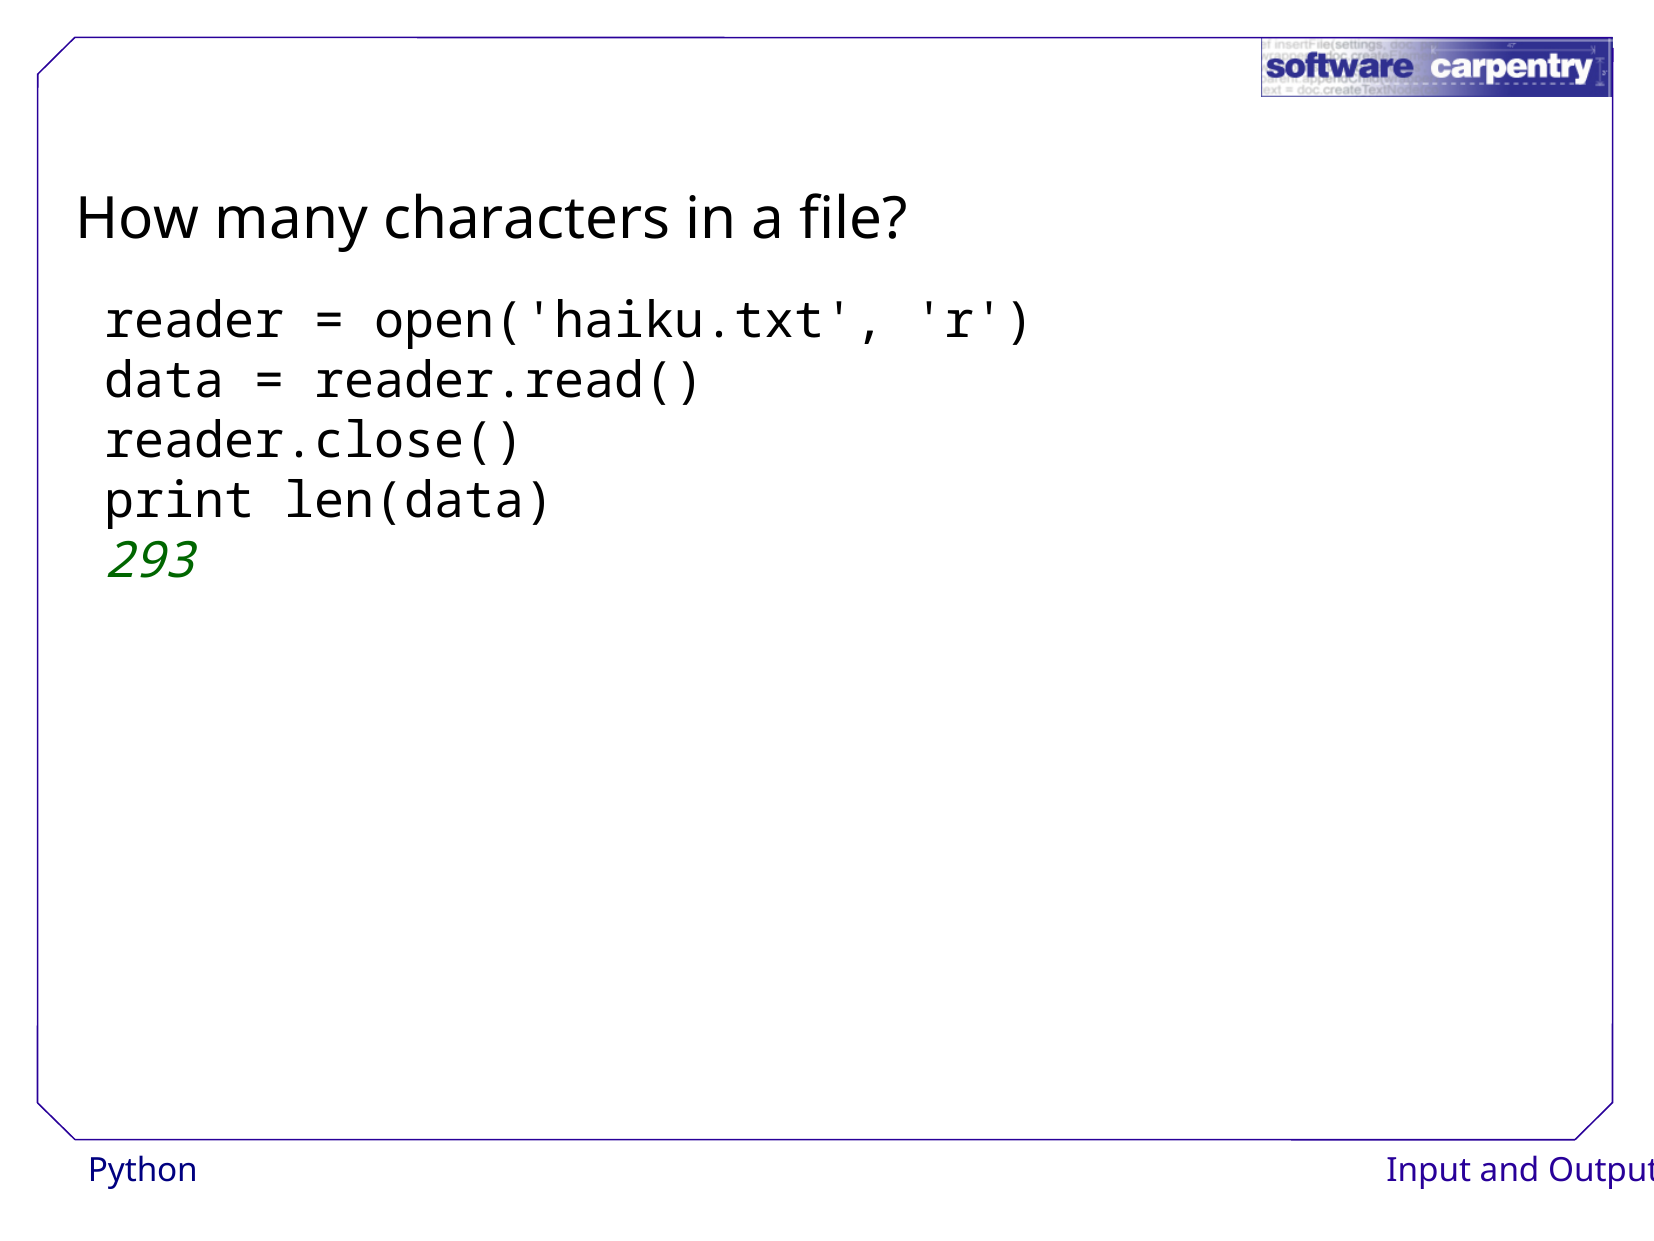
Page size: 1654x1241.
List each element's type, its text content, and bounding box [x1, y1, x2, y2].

picture [1261, 39, 1613, 97]
text_box reader = open('haiku.txt', 'r') data = reader.read() reader.close() print len(data) 293 [89, 279, 1512, 621]
text_box How many characters in a file? [60, 138, 1073, 259]
